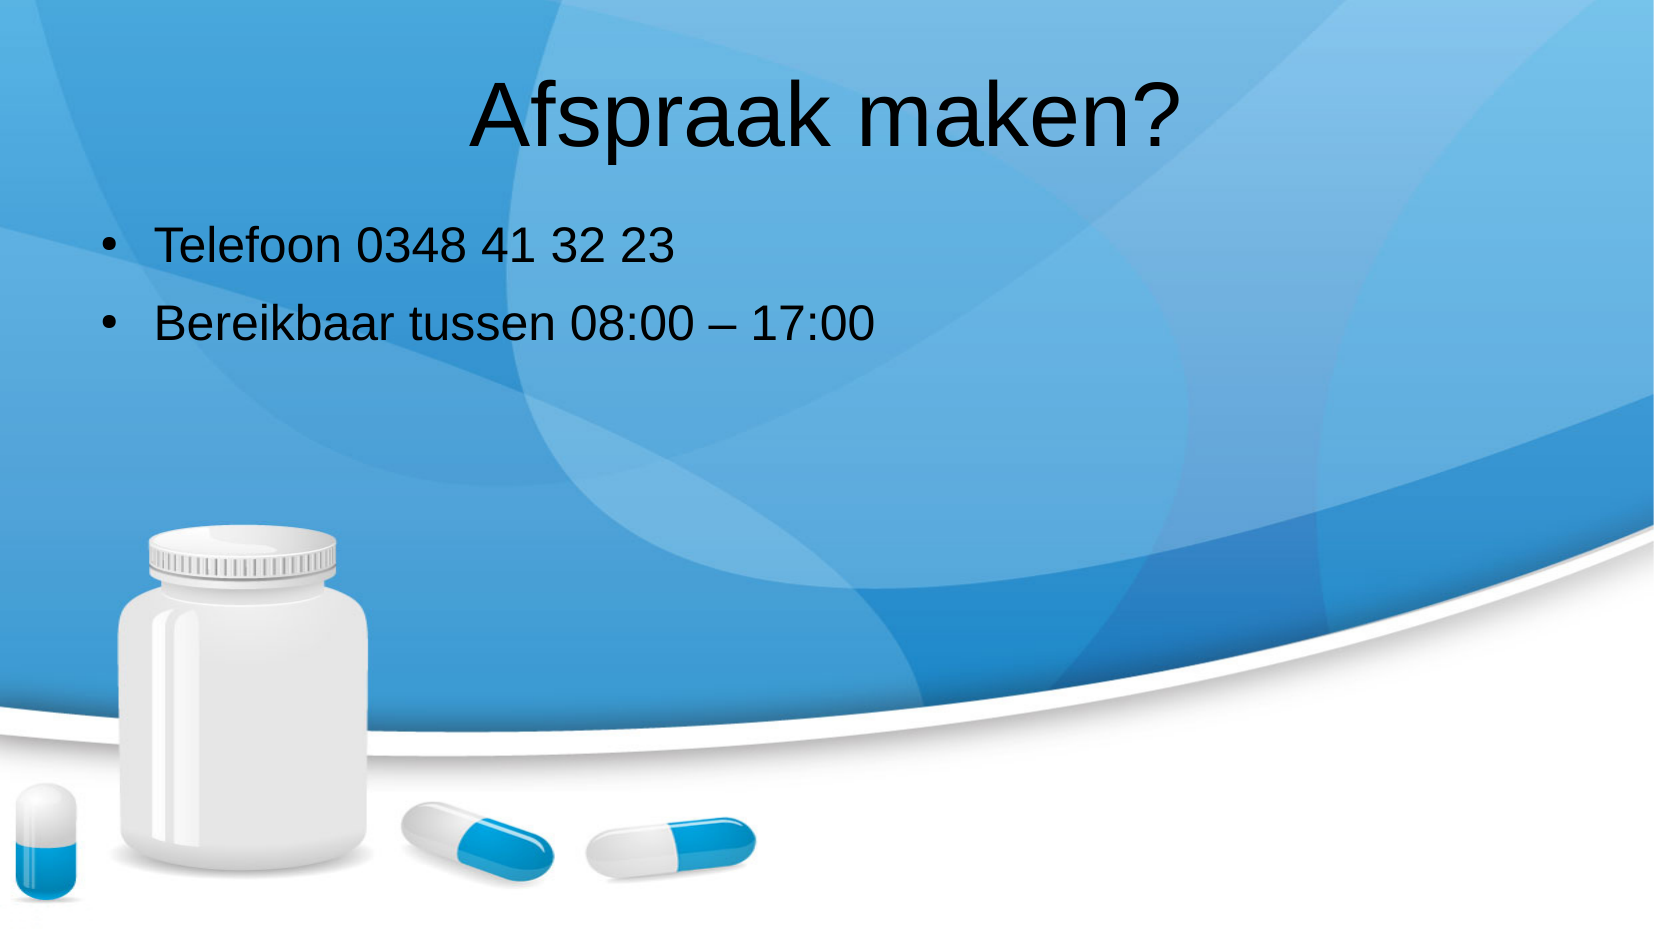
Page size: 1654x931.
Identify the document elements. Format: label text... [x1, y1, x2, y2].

title Afspraak maken? [82, 37, 1571, 193]
picture [0, 0, 1654, 931]
list Telefoon 0348 41 32 23 Bereikbaar tussen 08:00 – 17:00 [82, 217, 1571, 758]
